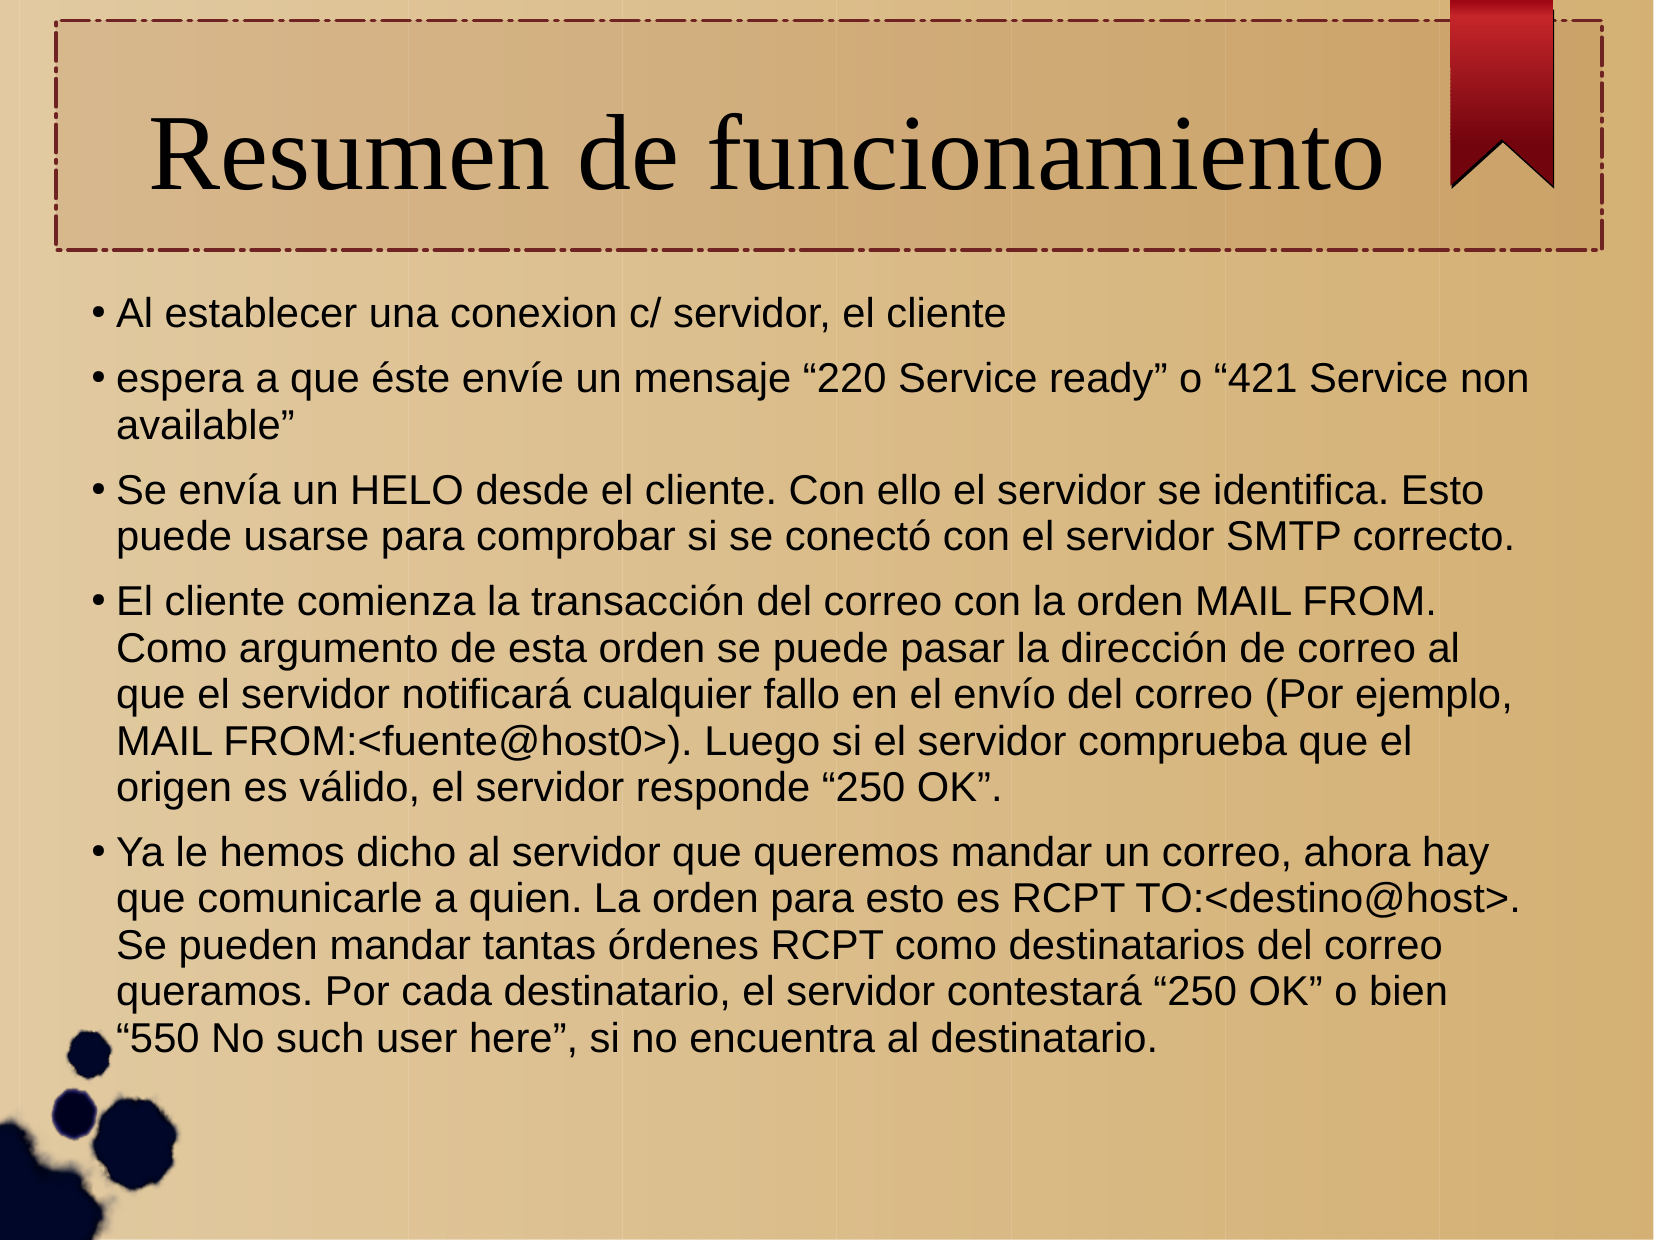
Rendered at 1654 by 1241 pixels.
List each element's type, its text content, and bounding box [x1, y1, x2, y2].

list Al establecer una conexion c/ servidor, el cliente espera a que éste envíe un mensaje “220 Service ready” o “421 Service non available” Se envía un HELO desde el cliente. Con ello el servidor se identifica. Esto puede usarse para comprobar si se conectó con el servidor SMTP correcto. El cliente comienza la transacción del correo con la orden MAIL FROM. Como argumento de esta orden se puede pasar la dirección de correo al que el servidor notificará cualquier fallo en el envío del correo (Por ejemplo, MAIL FROM:<fuente@host0>). Luego si el servidor comprueba que el origen es válido, el servidor responde “250 OK”. Ya le hemos dicho al servidor que queremos mandar un correo, ahora hay que comunicarle a quien. La orden para esto es RCPT TO:<destino@host>. Se pueden mandar tantas órdenes RCPT como destinatarios del correo queramos. Por cada destinatario, el servidor contestará “250 OK” o bien “550 No such user here”, si no encuentra al destinatario. [82, 290, 1538, 1141]
title Resumen de funcionamiento [82, 49, 1453, 257]
